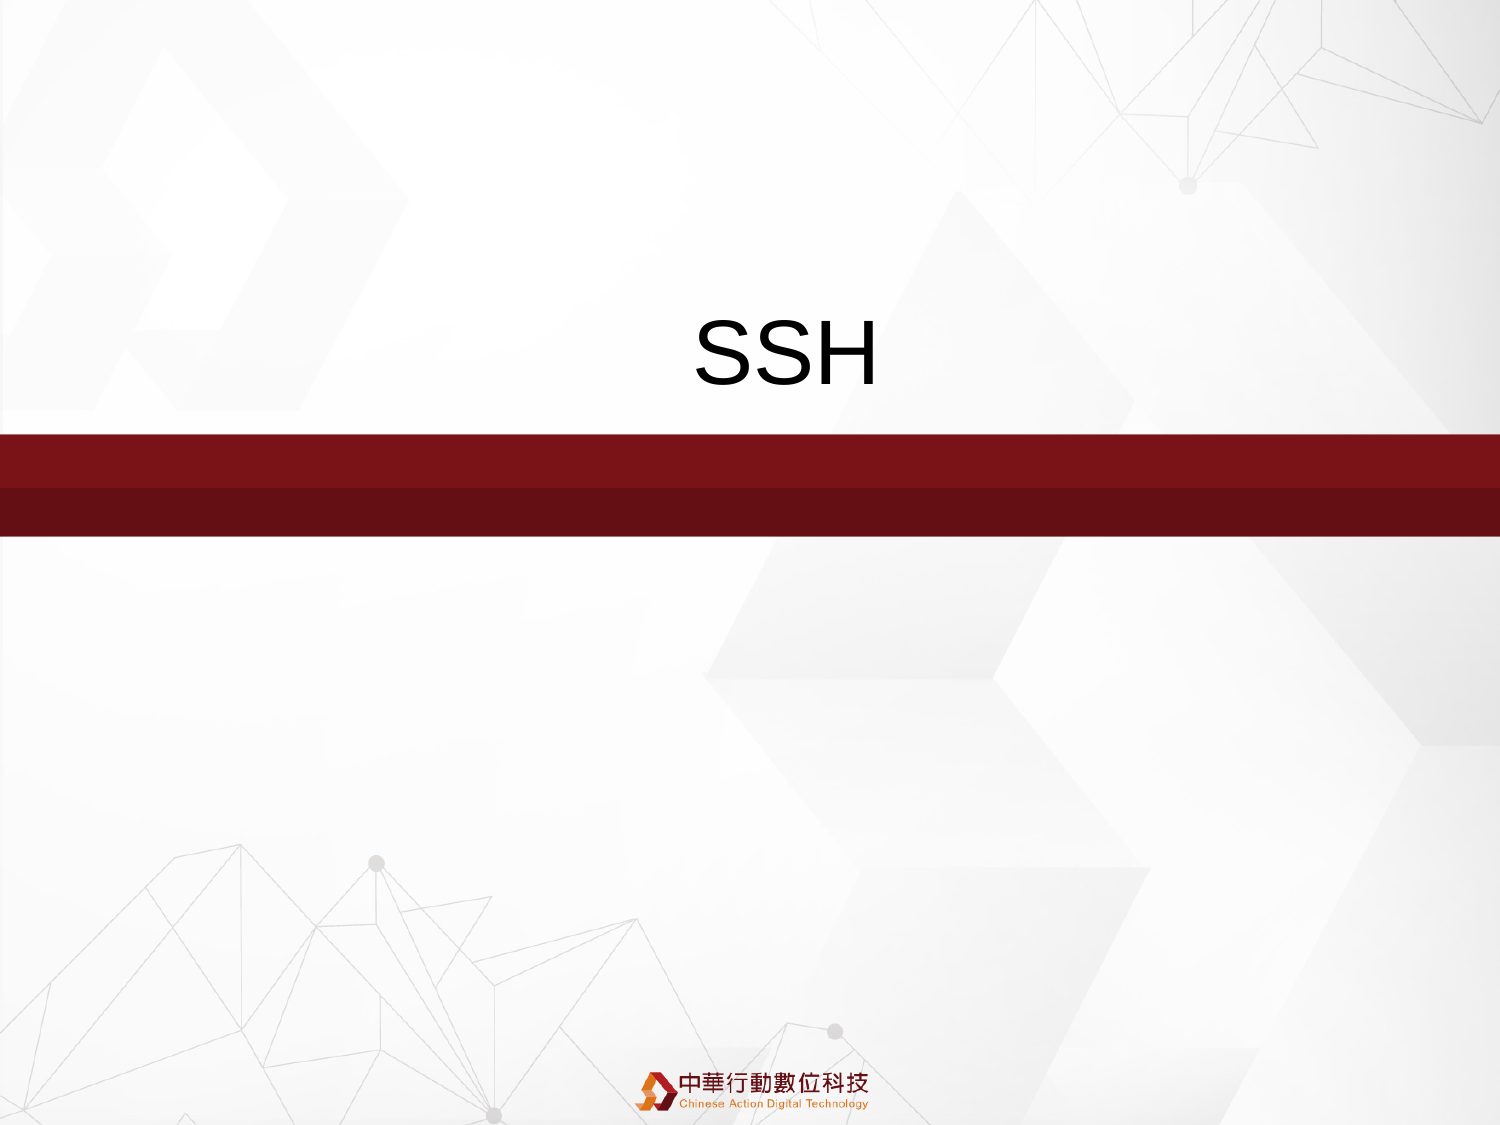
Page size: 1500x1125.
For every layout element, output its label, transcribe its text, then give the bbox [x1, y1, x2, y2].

picture [0, 0, 1500, 1125]
title SSH [95, 258, 1446, 447]
